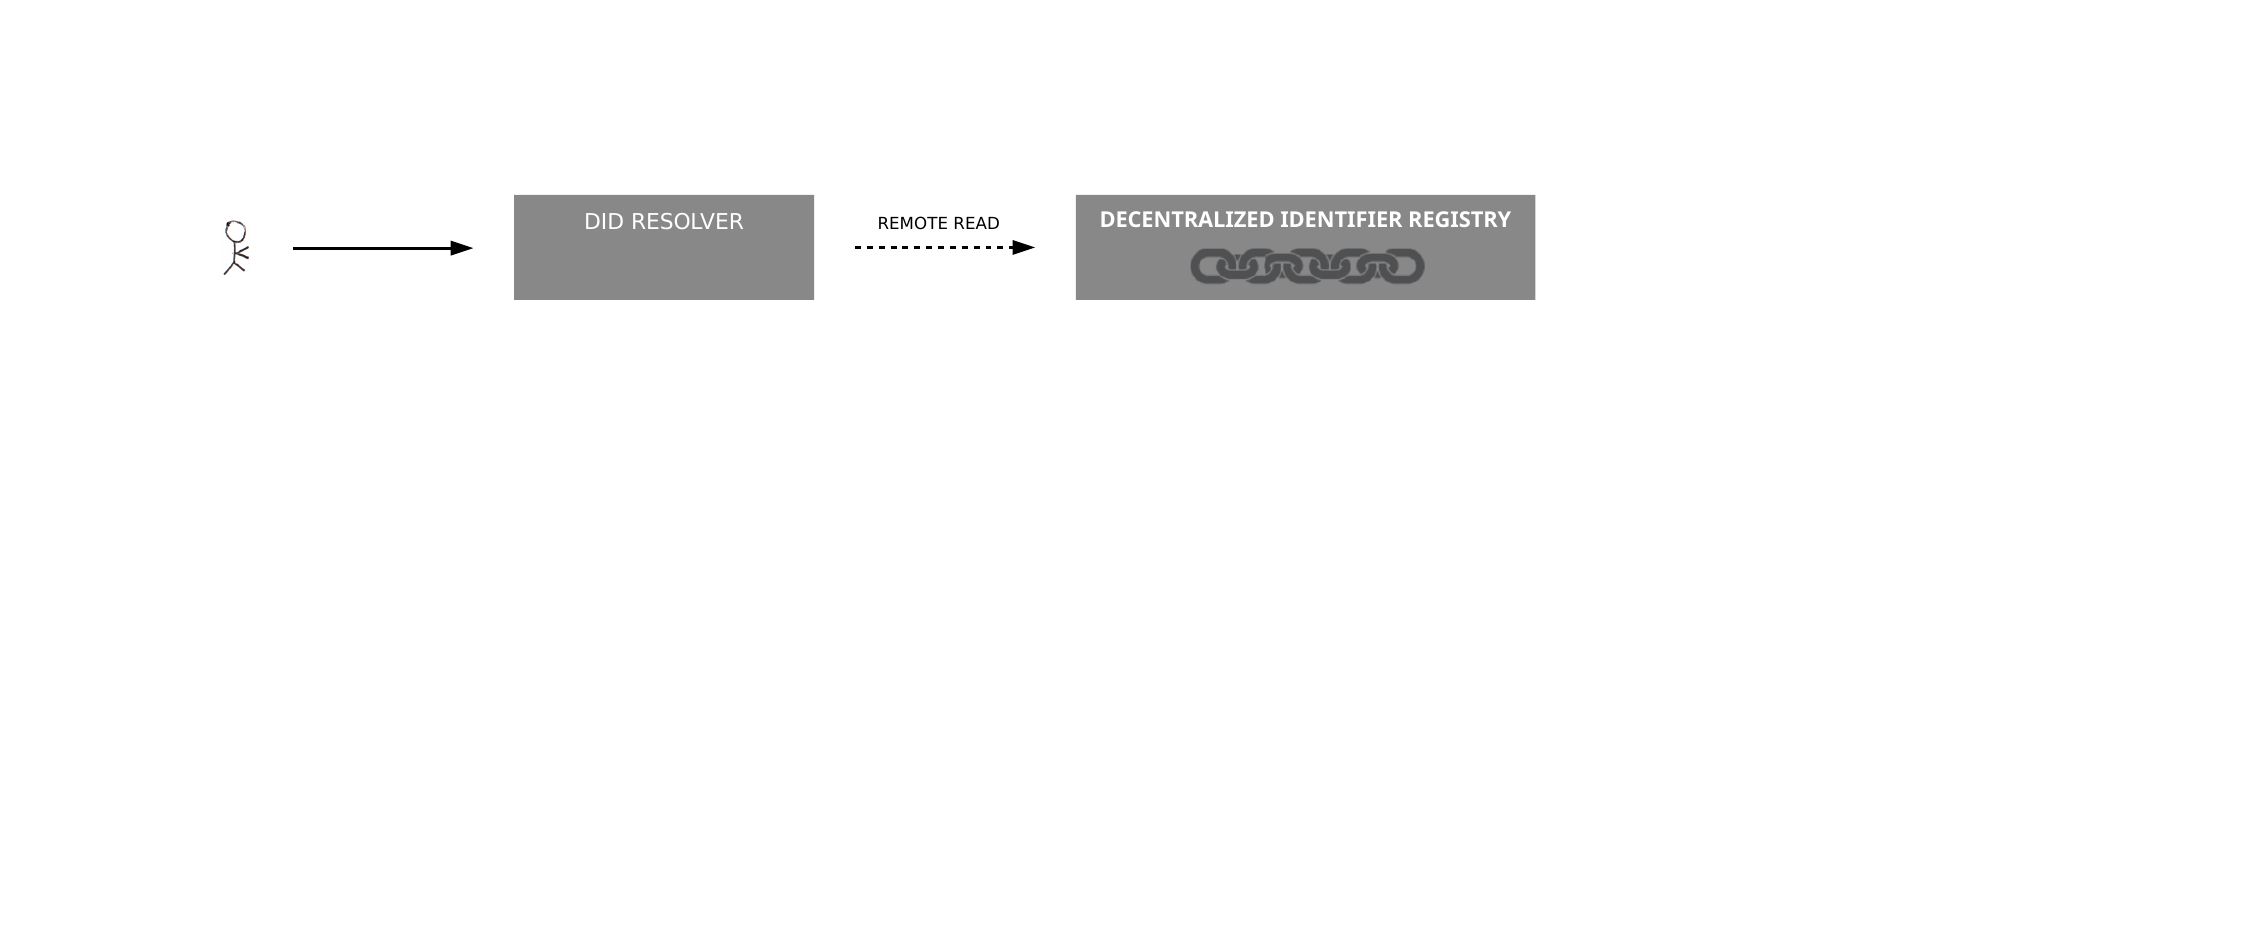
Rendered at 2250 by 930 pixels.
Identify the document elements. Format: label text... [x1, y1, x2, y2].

text_box DID RESOLVER [514, 194, 815, 300]
text_box DECENTRALIZED IDENTIFIER REGISTRY [1075, 194, 1536, 300]
text_box REMOTE READ [862, 206, 1028, 254]
picture [219, 217, 253, 278]
picture [1176, 238, 1435, 293]
